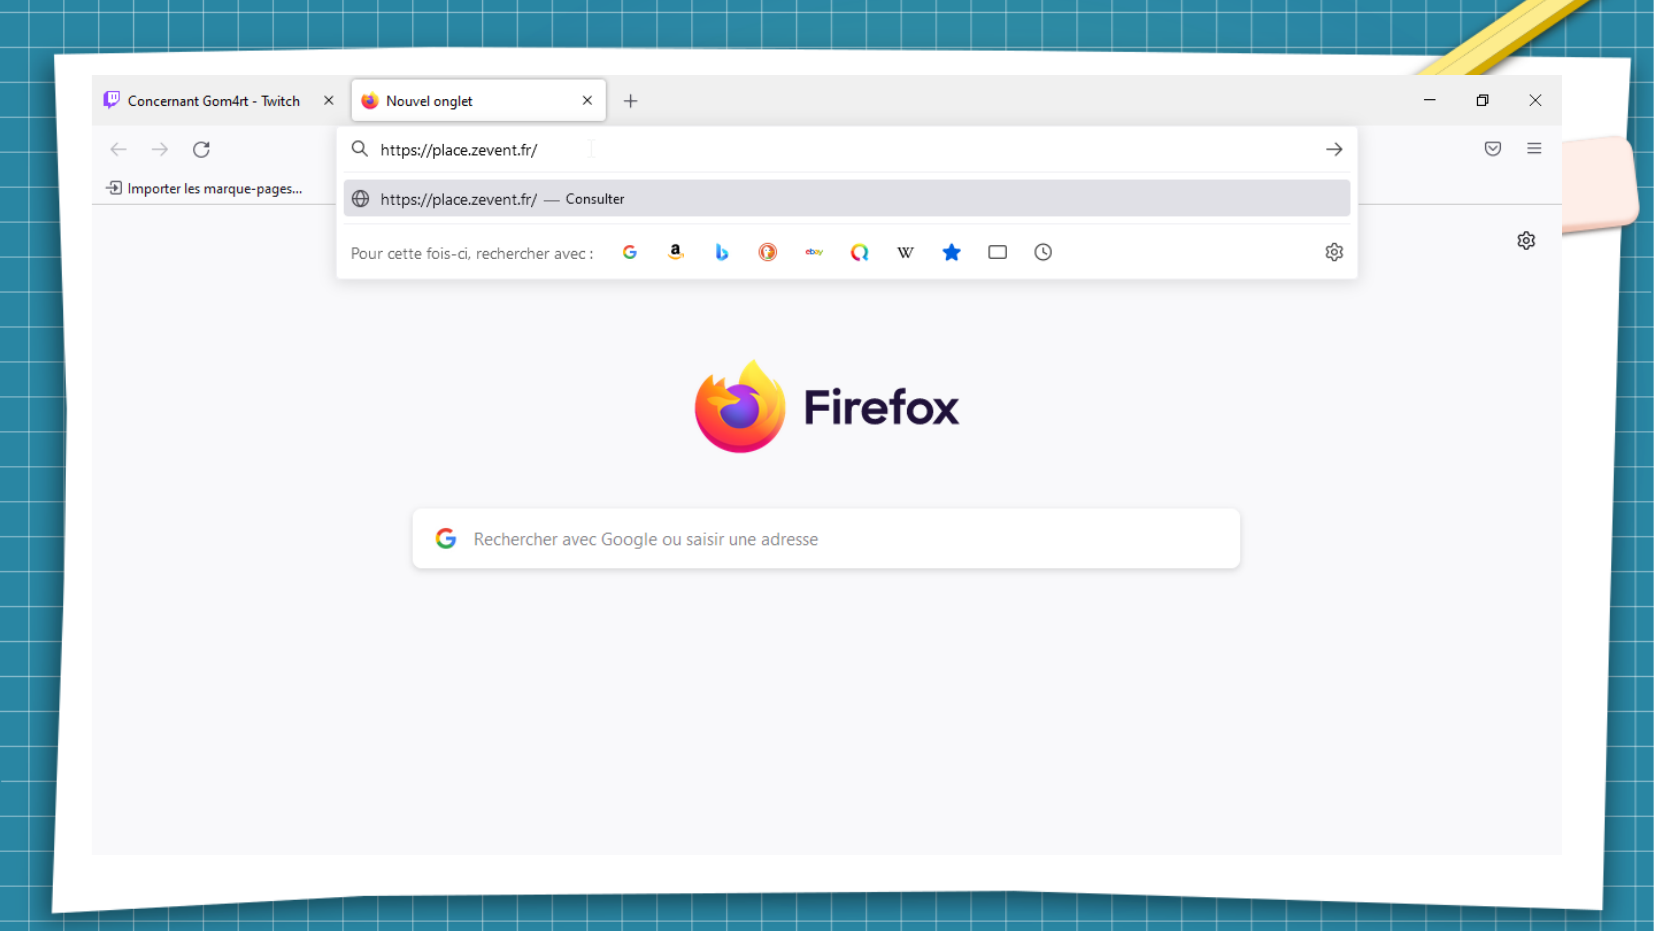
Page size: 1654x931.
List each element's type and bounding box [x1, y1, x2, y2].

picture [91, 75, 1562, 855]
